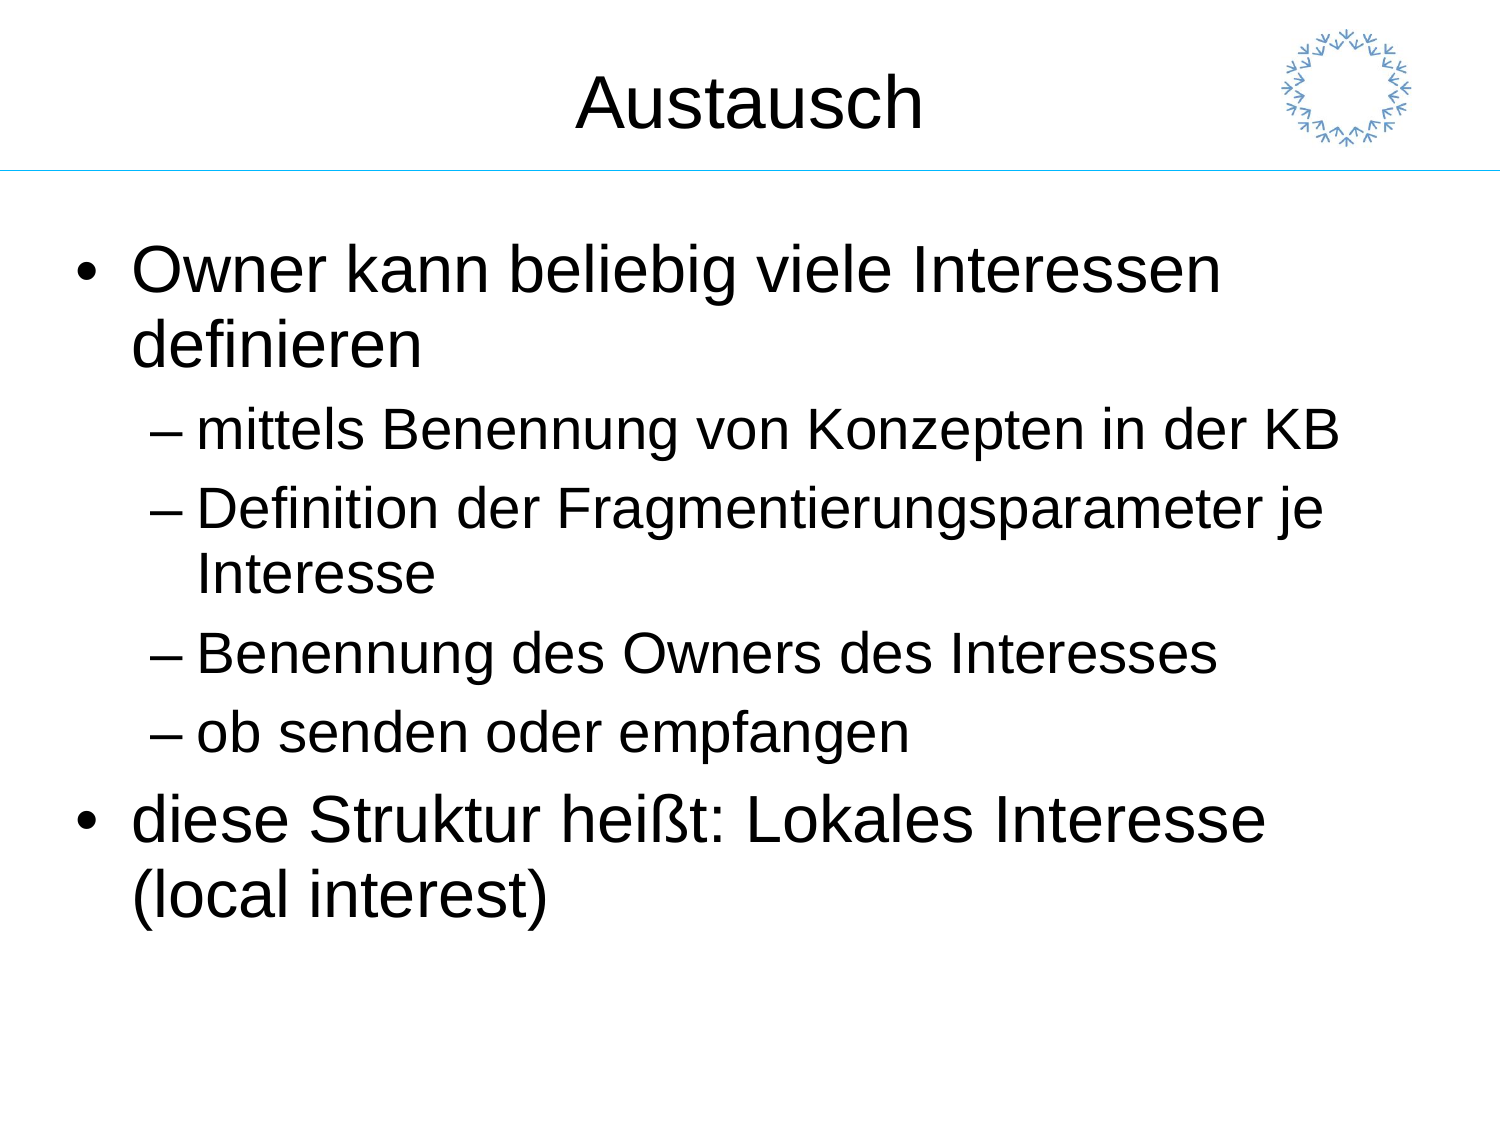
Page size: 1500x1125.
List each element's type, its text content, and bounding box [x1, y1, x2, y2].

picture [1281, 29, 1412, 57]
title Austausch [75, 57, 1426, 148]
list Owner kann beliebig viele Interessen definieren mittels Benennung von Konzepten in der KB Definition der Fragmentierungsparameter je Interesse Benennung des Owners des Interesses ob senden oder empfangen diese Struktur heißt: Lokales Interesse (local interest) [75, 232, 1426, 986]
